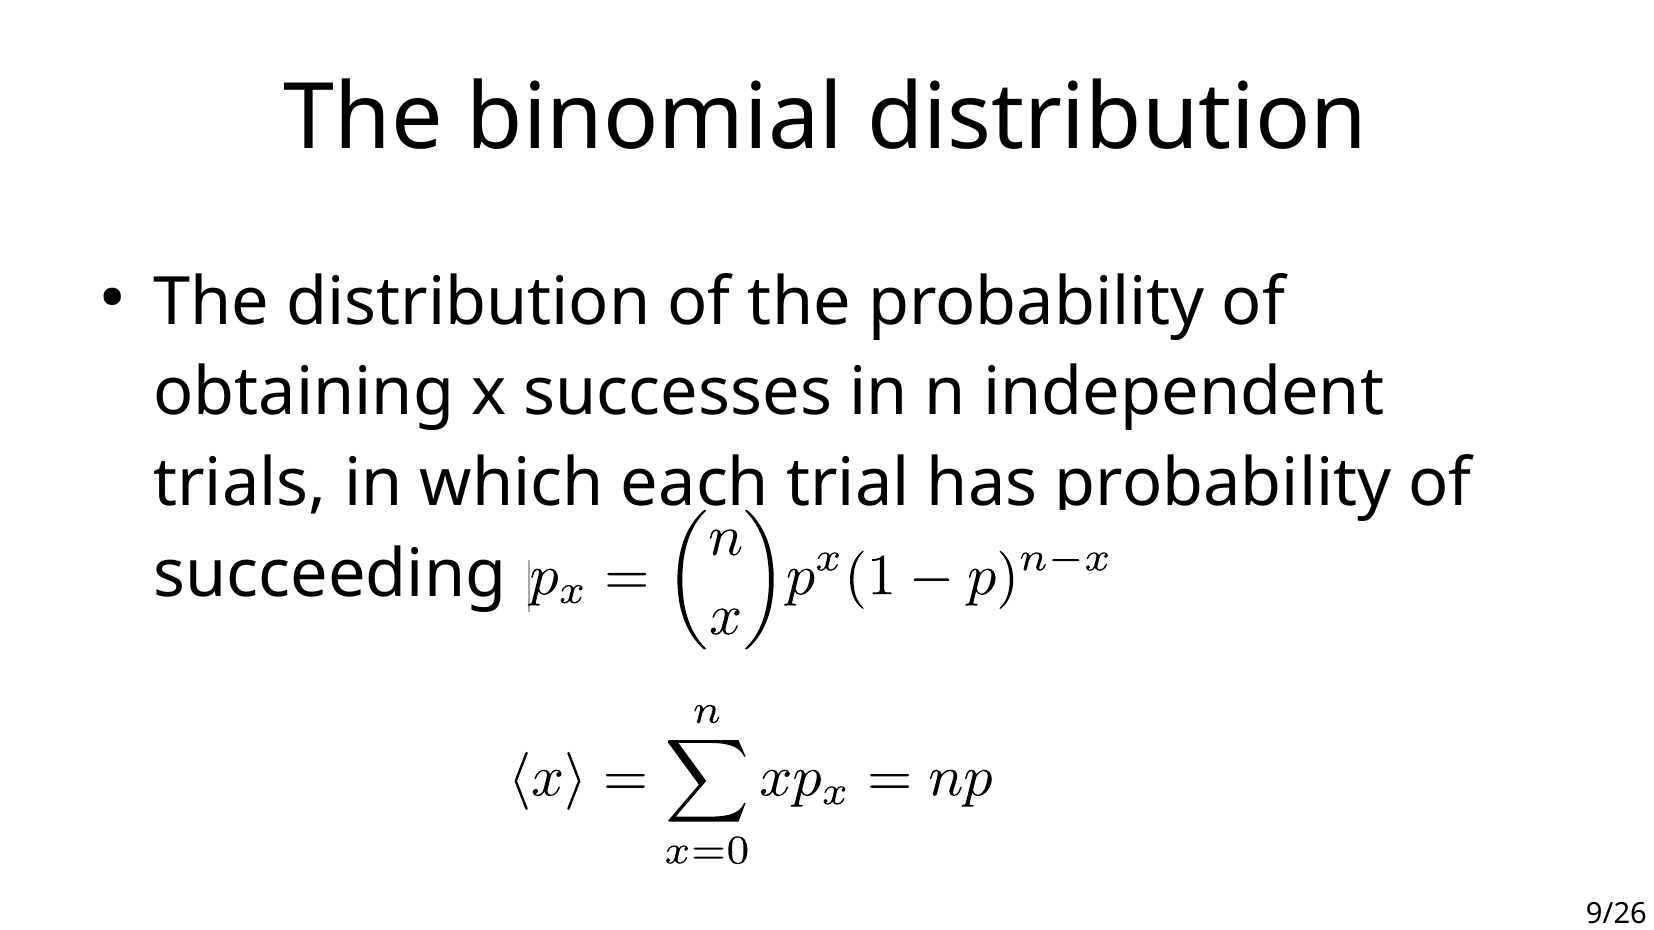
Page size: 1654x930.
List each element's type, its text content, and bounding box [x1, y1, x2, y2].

text_box [508, 704, 993, 865]
text_box [527, 509, 1111, 650]
list The distribution of the probability of obtaining x successes in n independent trials, in which each trial has probability of succeeding p [82, 252, 1571, 793]
title The binomial distribution [82, 1, 1571, 225]
